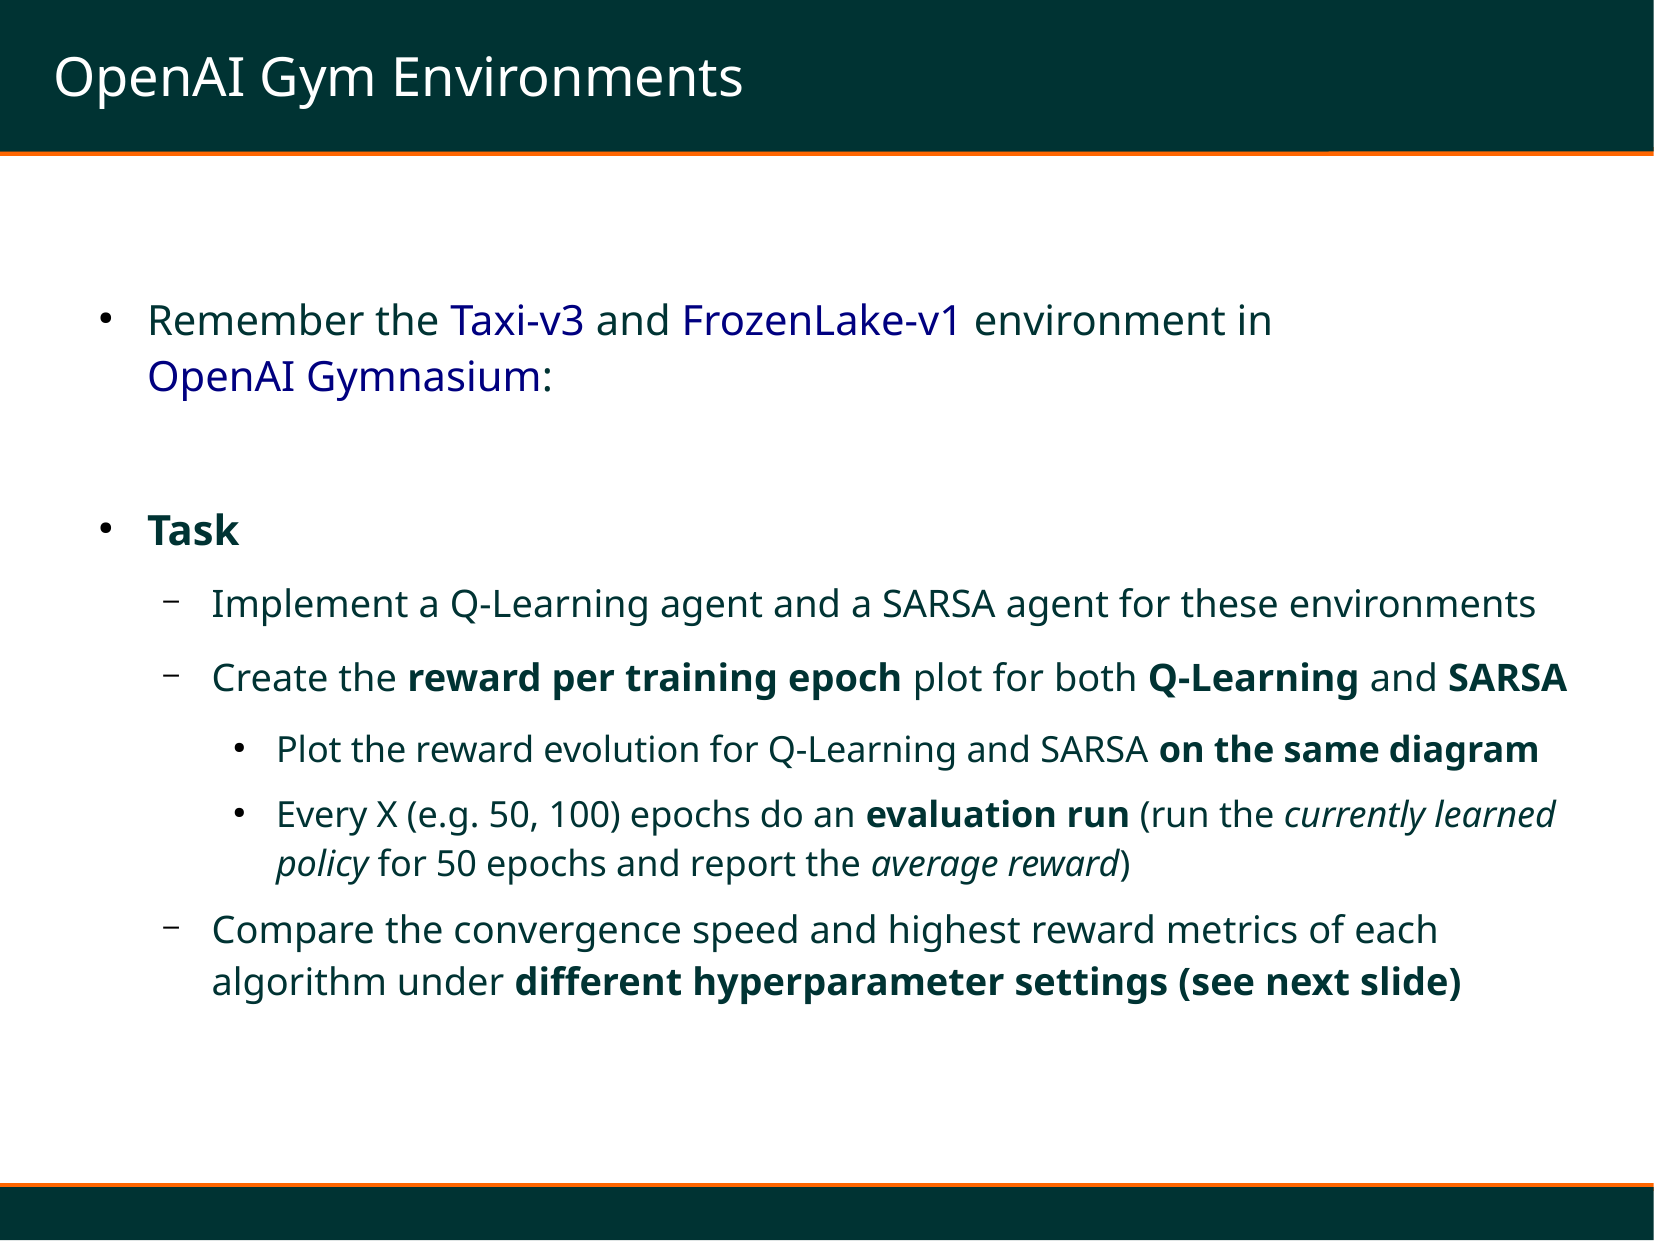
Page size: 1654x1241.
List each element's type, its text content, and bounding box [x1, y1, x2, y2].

title OpenAI Gym Environments [0, 0, 1329, 152]
list Remember the Taxi-v3 and FrozenLake-v1 environment in OpenAI Gymnasium: Task Implement a Q-Learning agent and a SARSA agent for these environments Create the reward per training epoch plot for both Q-Learning and SARSA Plot the reward evolution for Q-Learning and SARSA on the same diagram Every X (e.g. 50, 100) epochs do an evaluation run (run the currently learned policy for 50 epochs and report the average reward) Compare the convergence speed and highest reward metrics of each algorithm under different hyperparameter settings (see next slide) [82, 290, 1571, 1066]
